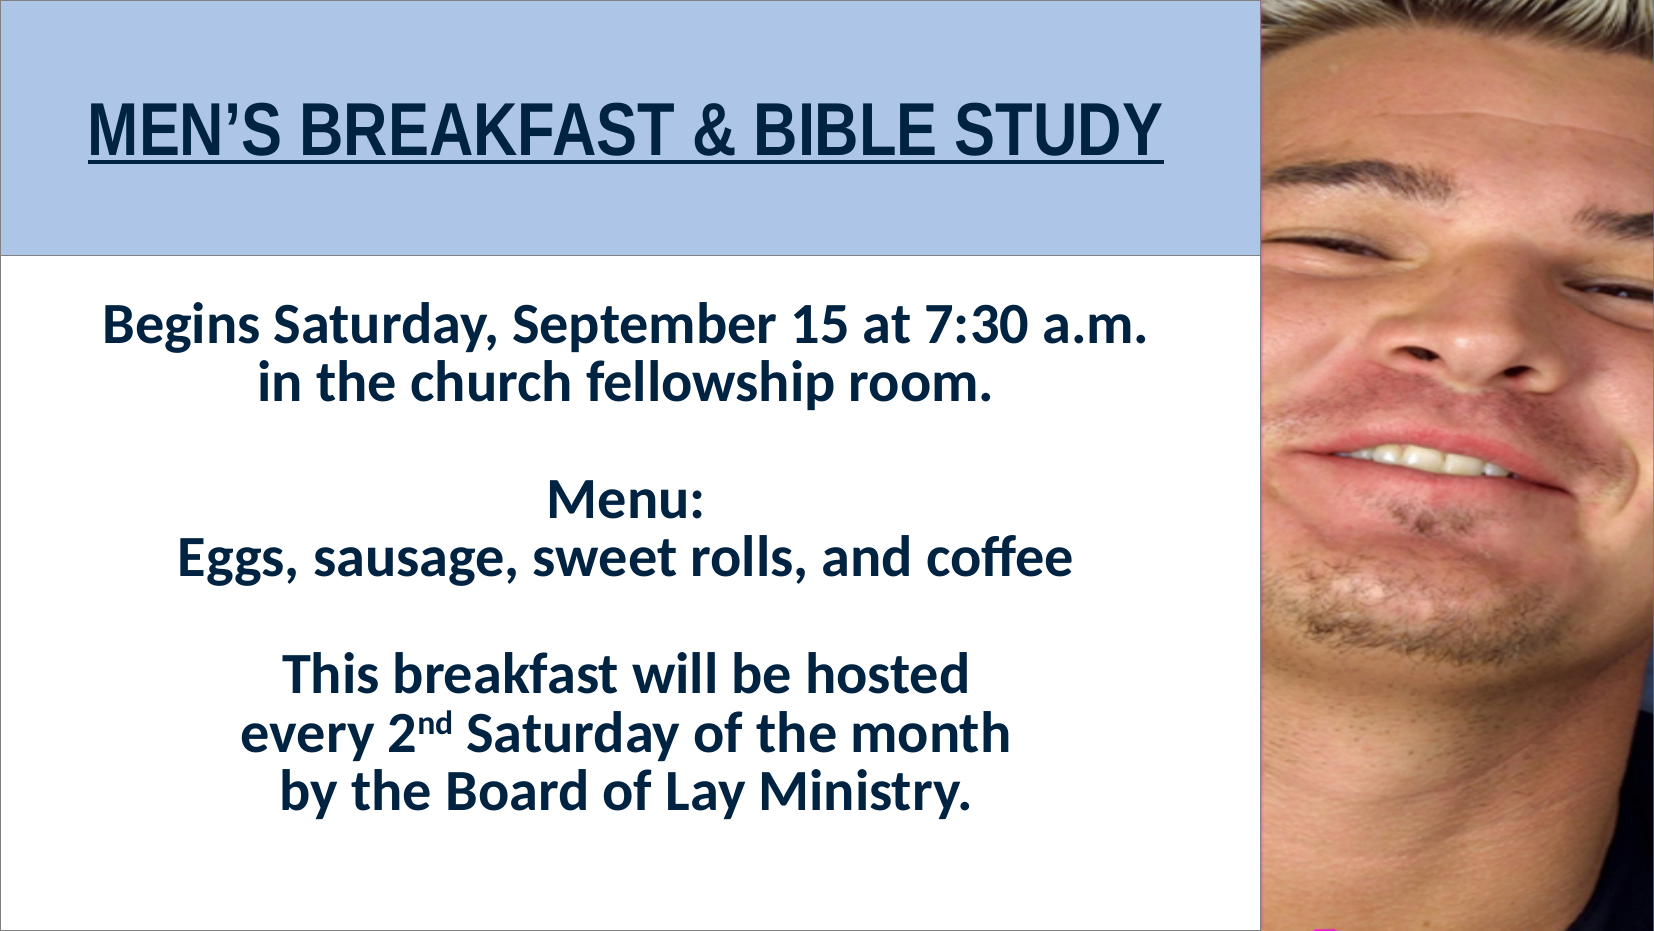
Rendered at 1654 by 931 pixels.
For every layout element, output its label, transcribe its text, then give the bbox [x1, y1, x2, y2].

text_box MEN’S BREAKFAST & BIBLE STUDY Begins Saturday, September 15 at 7:30 a.m. in the church fellowship room. Menu: Eggs, sausage, sweet rolls, and coffee This breakfast will be hosted every 2nd Saturday of the month by the Board of Lay Ministry. [56, 77, 1197, 834]
picture [1261, 0, 1654, 931]
text_box [0, 0, 1261, 931]
